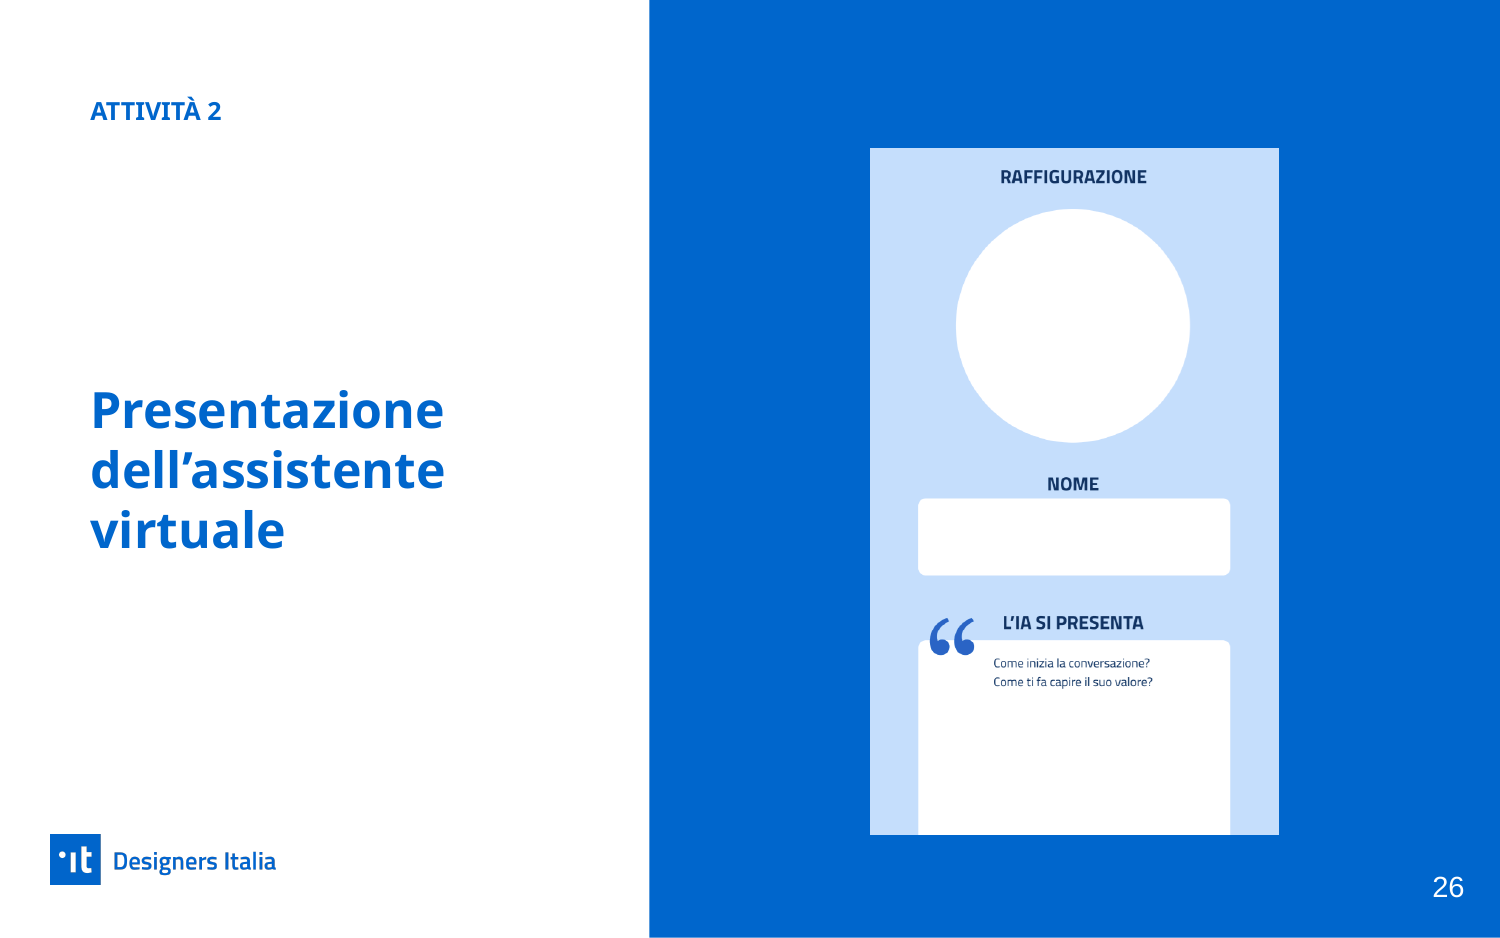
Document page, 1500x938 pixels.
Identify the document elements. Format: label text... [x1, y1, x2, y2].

text_box Presentazione dell’assistente virtuale [75, 426, 563, 512]
text_box [649, 0, 1500, 938]
text_box ATTIVITÀ 2 [75, 87, 779, 134]
picture [870, 148, 1279, 835]
slide_number <numero> [1389, 850, 1480, 922]
picture [50, 834, 289, 885]
